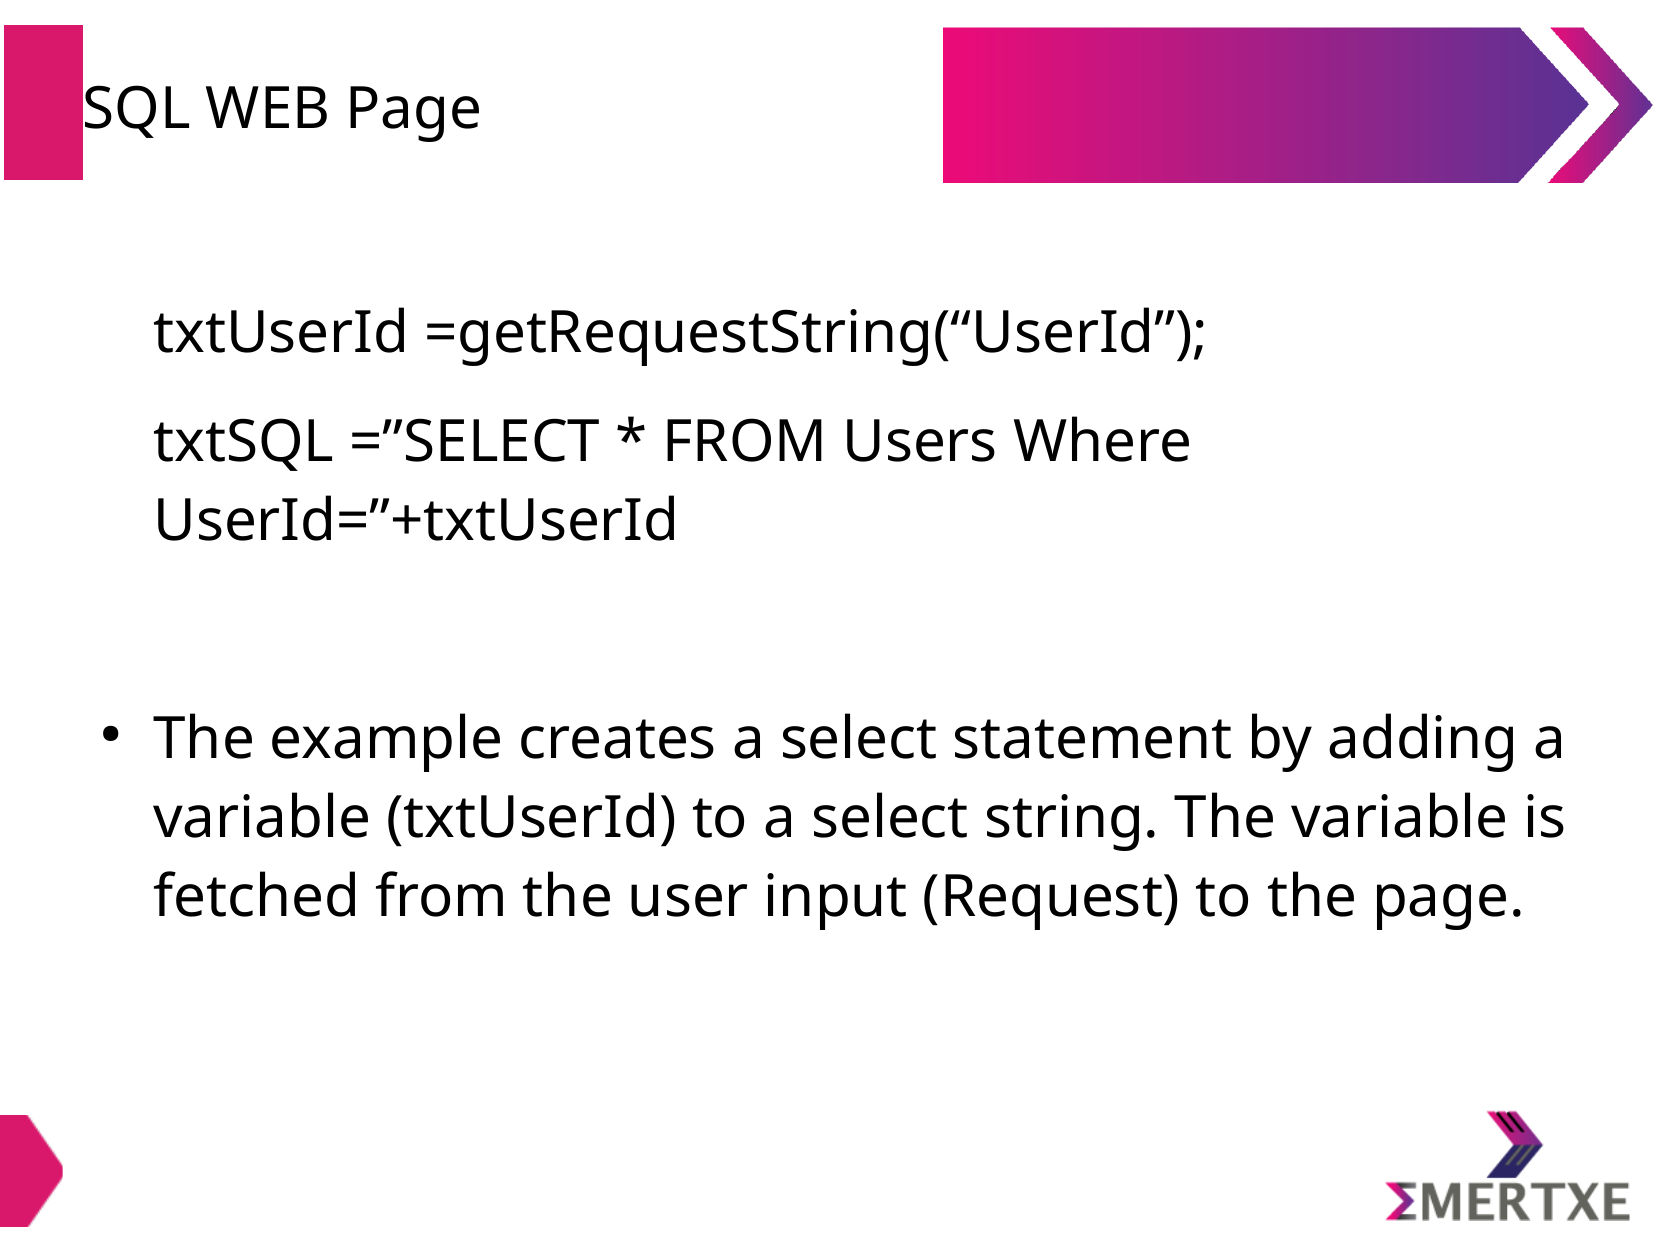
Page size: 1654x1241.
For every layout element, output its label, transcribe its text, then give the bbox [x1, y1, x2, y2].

picture [1385, 1107, 1631, 1221]
list txtUserId =getRequestString(“UserId”); txtSQL =”SELECT * FROM Users Where UserId=”+txtUserId The example creates a select statement by adding a variable (txtUserId) to a select string. The variable is fetched from the user input (Request) to the page. [82, 290, 1571, 1010]
picture [1571, 27, 1653, 183]
title SQL WEB Page [82, 2, 1571, 210]
